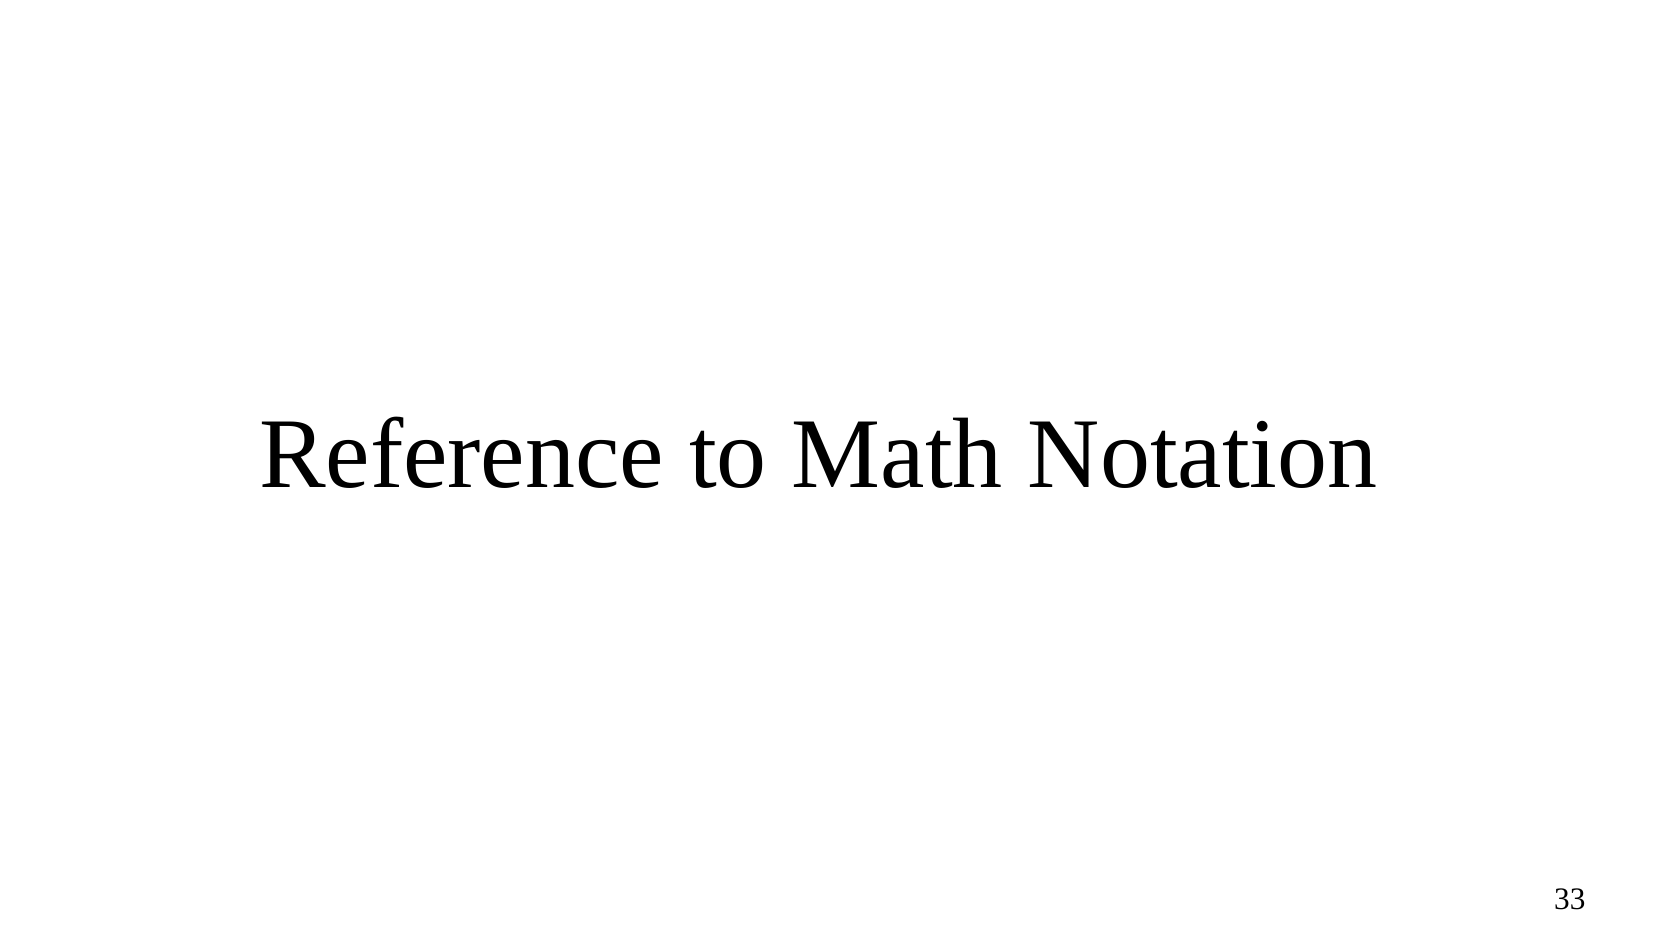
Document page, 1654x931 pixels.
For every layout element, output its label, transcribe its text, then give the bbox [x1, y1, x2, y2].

title Reference to Math Notation [75, 369, 1564, 526]
